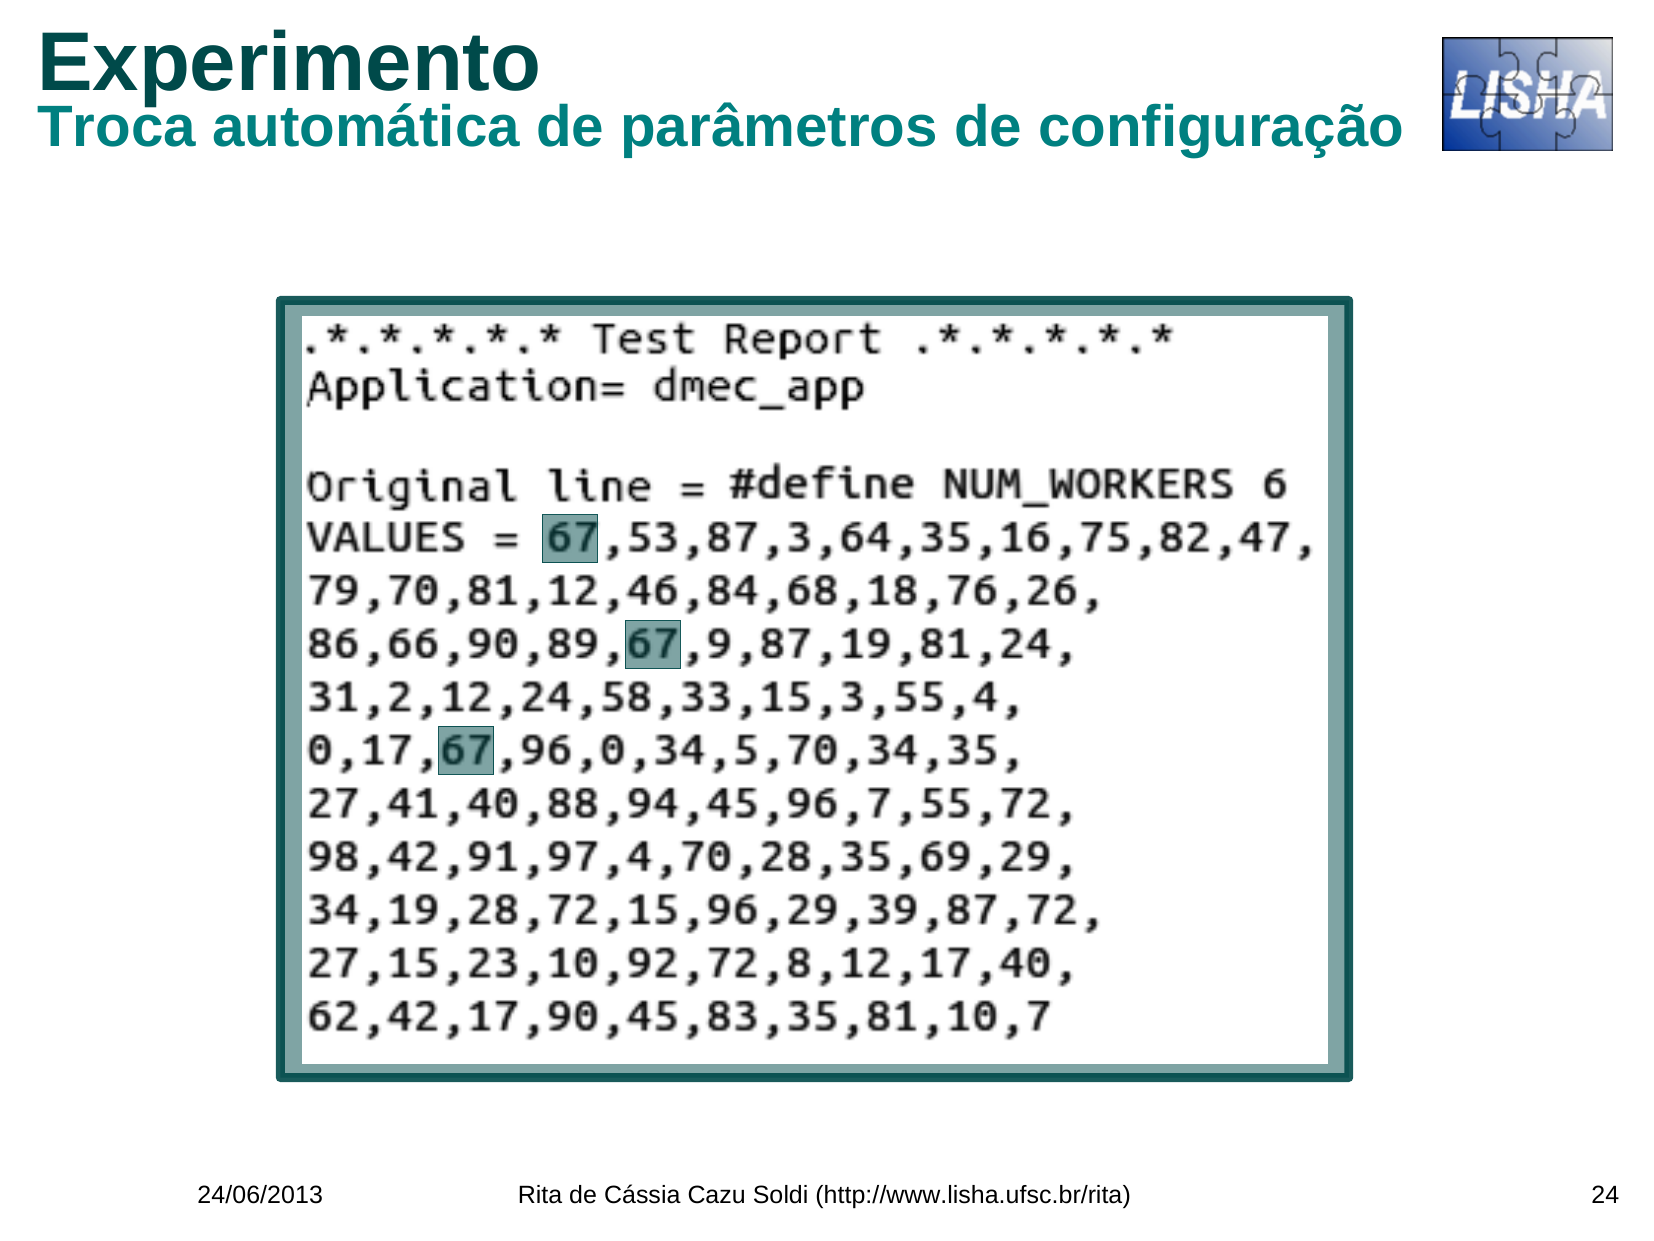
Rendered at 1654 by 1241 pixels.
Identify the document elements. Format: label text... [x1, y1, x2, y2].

picture [1442, 37, 1613, 151]
text_box [280, 300, 1349, 1078]
picture [302, 316, 1328, 1064]
title Experimento Troca automática de parâmetros de configuração [37, 9, 1426, 178]
